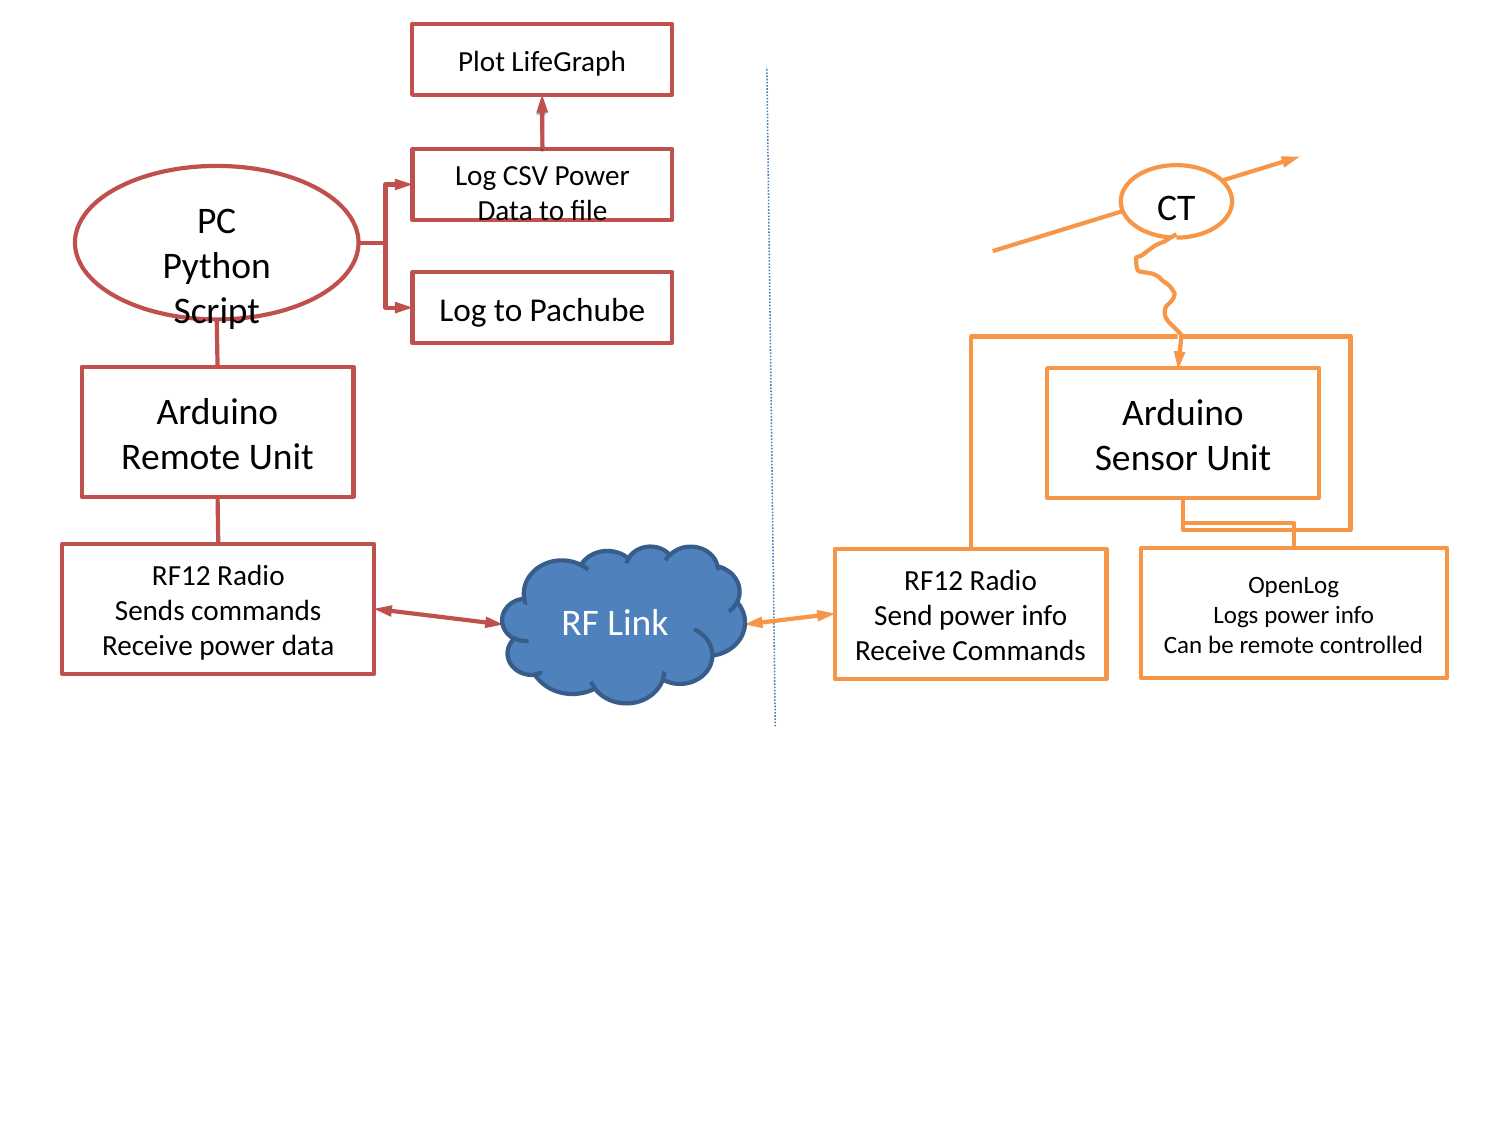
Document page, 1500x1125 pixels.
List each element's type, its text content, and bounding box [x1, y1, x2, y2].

text_box [1135, 234, 1182, 370]
text_box Log CSV Power Data to file [413, 149, 672, 220]
text_box Arduino Remote Unit [82, 367, 353, 497]
text_box OpenLog Logs power info Can be remote controlled [1141, 548, 1447, 678]
text_box Log to Pachube [413, 272, 672, 343]
text_box Plot LifeGraph [412, 24, 672, 95]
text_box Arduino Sensor Unit [1047, 368, 1319, 498]
text_box CT [1120, 165, 1233, 238]
text_box PC Python Script [74, 165, 359, 320]
text_box RF12 Radio Sends commands Receive power data [62, 544, 374, 674]
text_box RF12 Radio Send power info Receive Commands [835, 549, 1107, 679]
text_box RF Link [502, 546, 746, 704]
